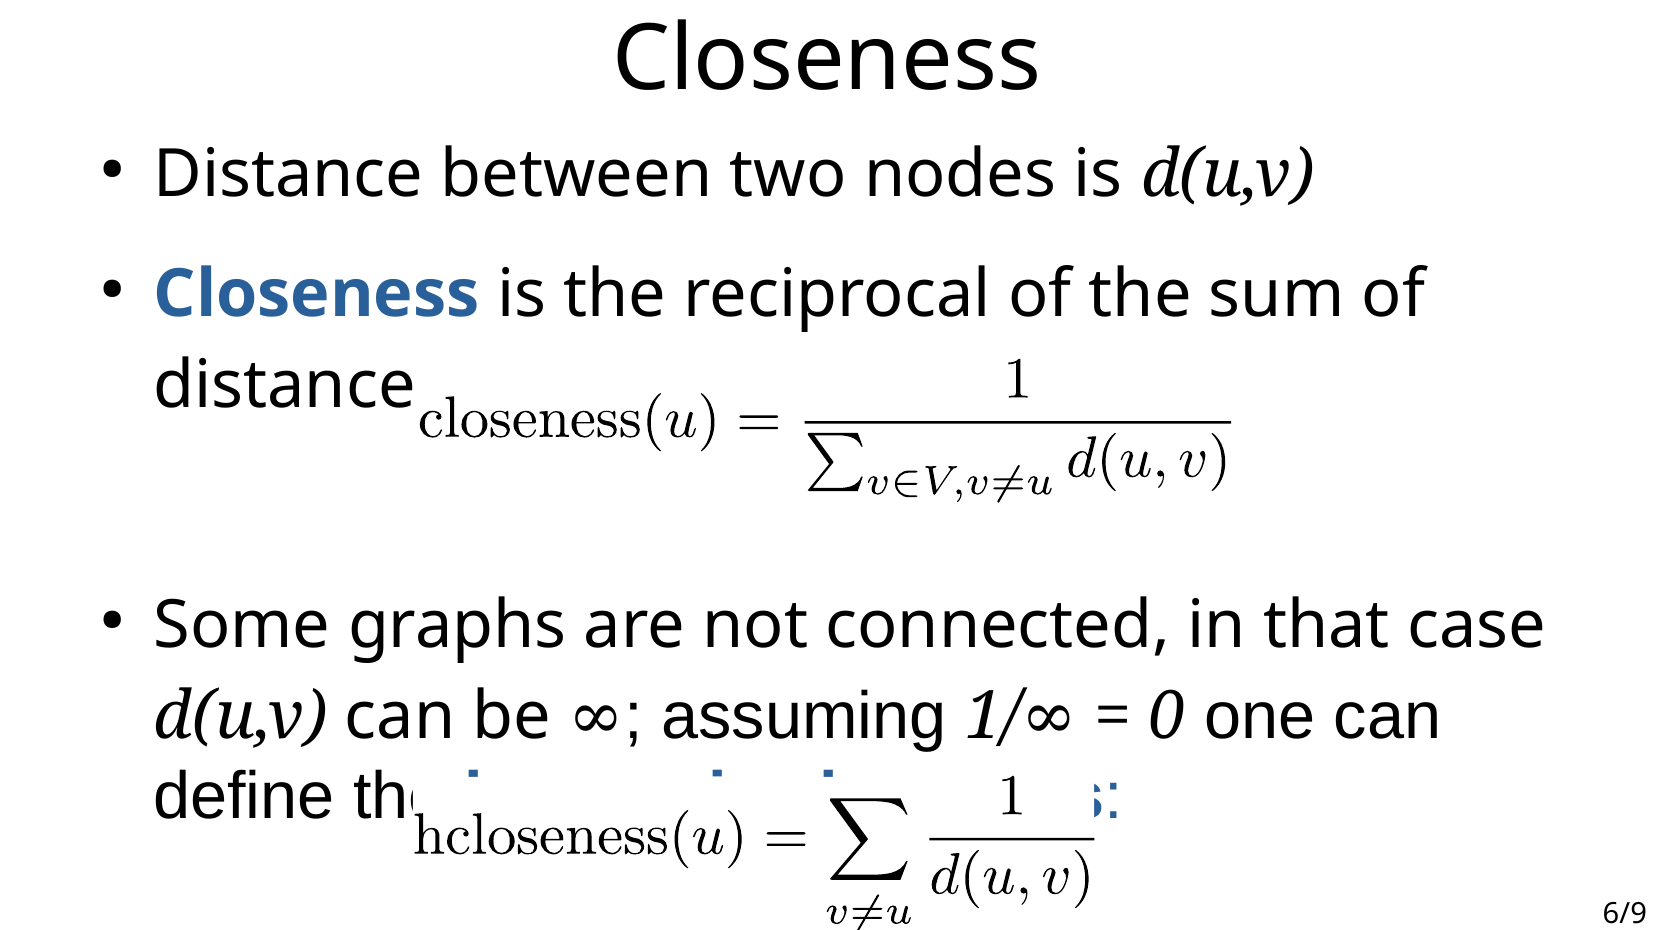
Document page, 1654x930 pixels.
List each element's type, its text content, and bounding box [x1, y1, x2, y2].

text_box [417, 358, 1232, 503]
list Distance between two nodes is d(u,v) Closeness is the reciprocal of the sum of distances Some graphs are not connected, in that case d(u,v) can be ∞; assuming 1/∞ = 0 one can define the harmonic closeness: [82, 124, 1571, 845]
title Closeness [82, 0, 1571, 119]
text_box [412, 775, 1095, 930]
